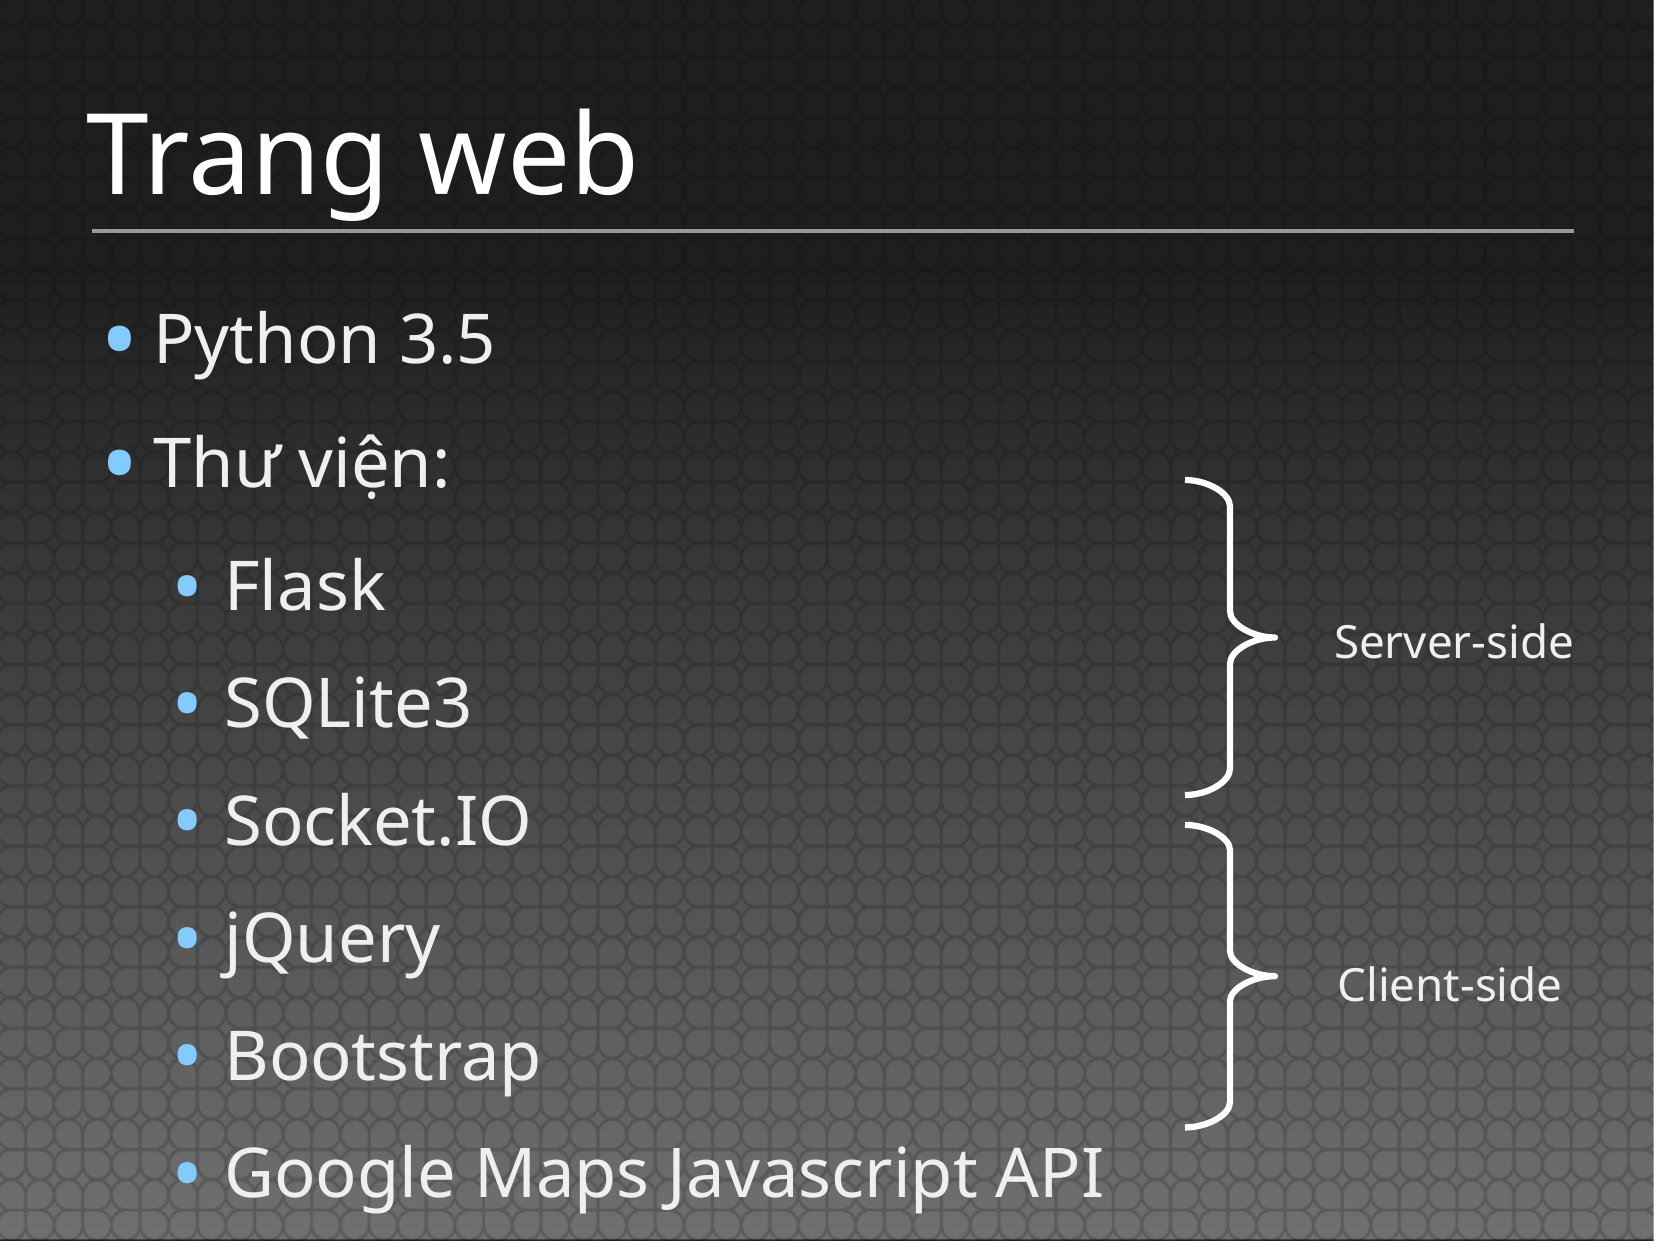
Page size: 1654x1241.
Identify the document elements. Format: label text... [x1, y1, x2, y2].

list Python 3.5 Thư viện: Flask SQLite3 Socket.IO jQuery Bootstrap Google Maps Javascript API [82, 290, 1571, 1128]
title Trang web [86, 82, 1576, 220]
text_box Client-side [1322, 945, 1569, 1015]
picture [0, 0, 1654, 1241]
text_box Server-side [1319, 601, 1578, 672]
